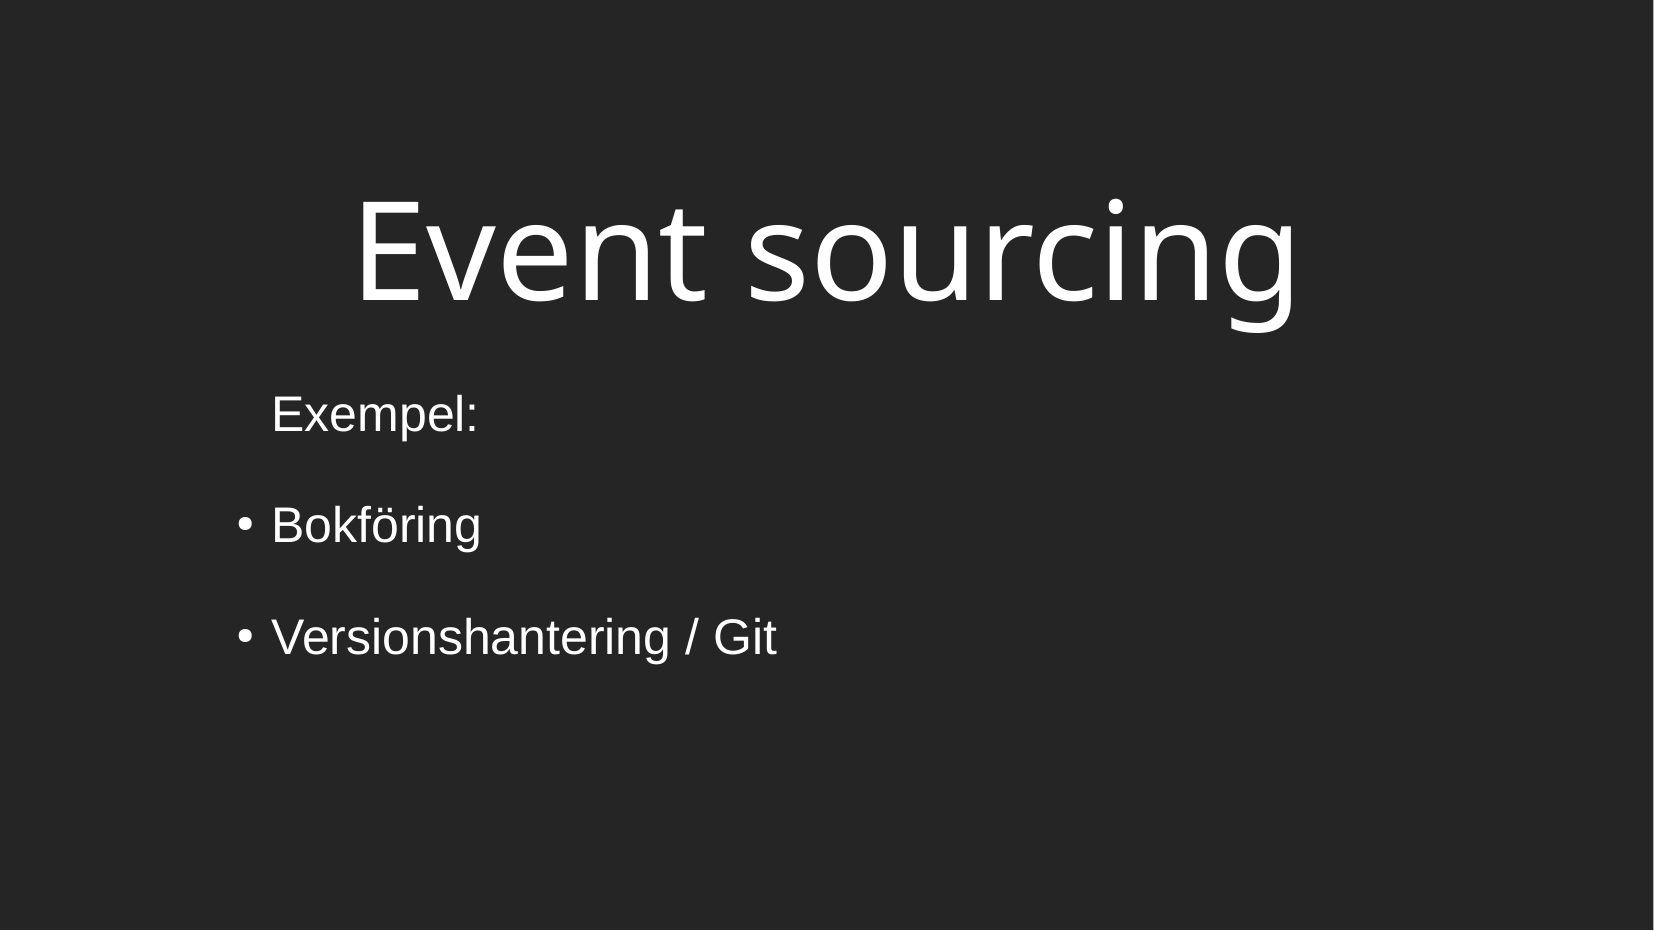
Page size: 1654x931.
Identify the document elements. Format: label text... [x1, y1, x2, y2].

title Event sourcing [82, 140, 1571, 355]
text_box Exempel: Bokföring Versionshantering / Git [236, 385, 1506, 888]
